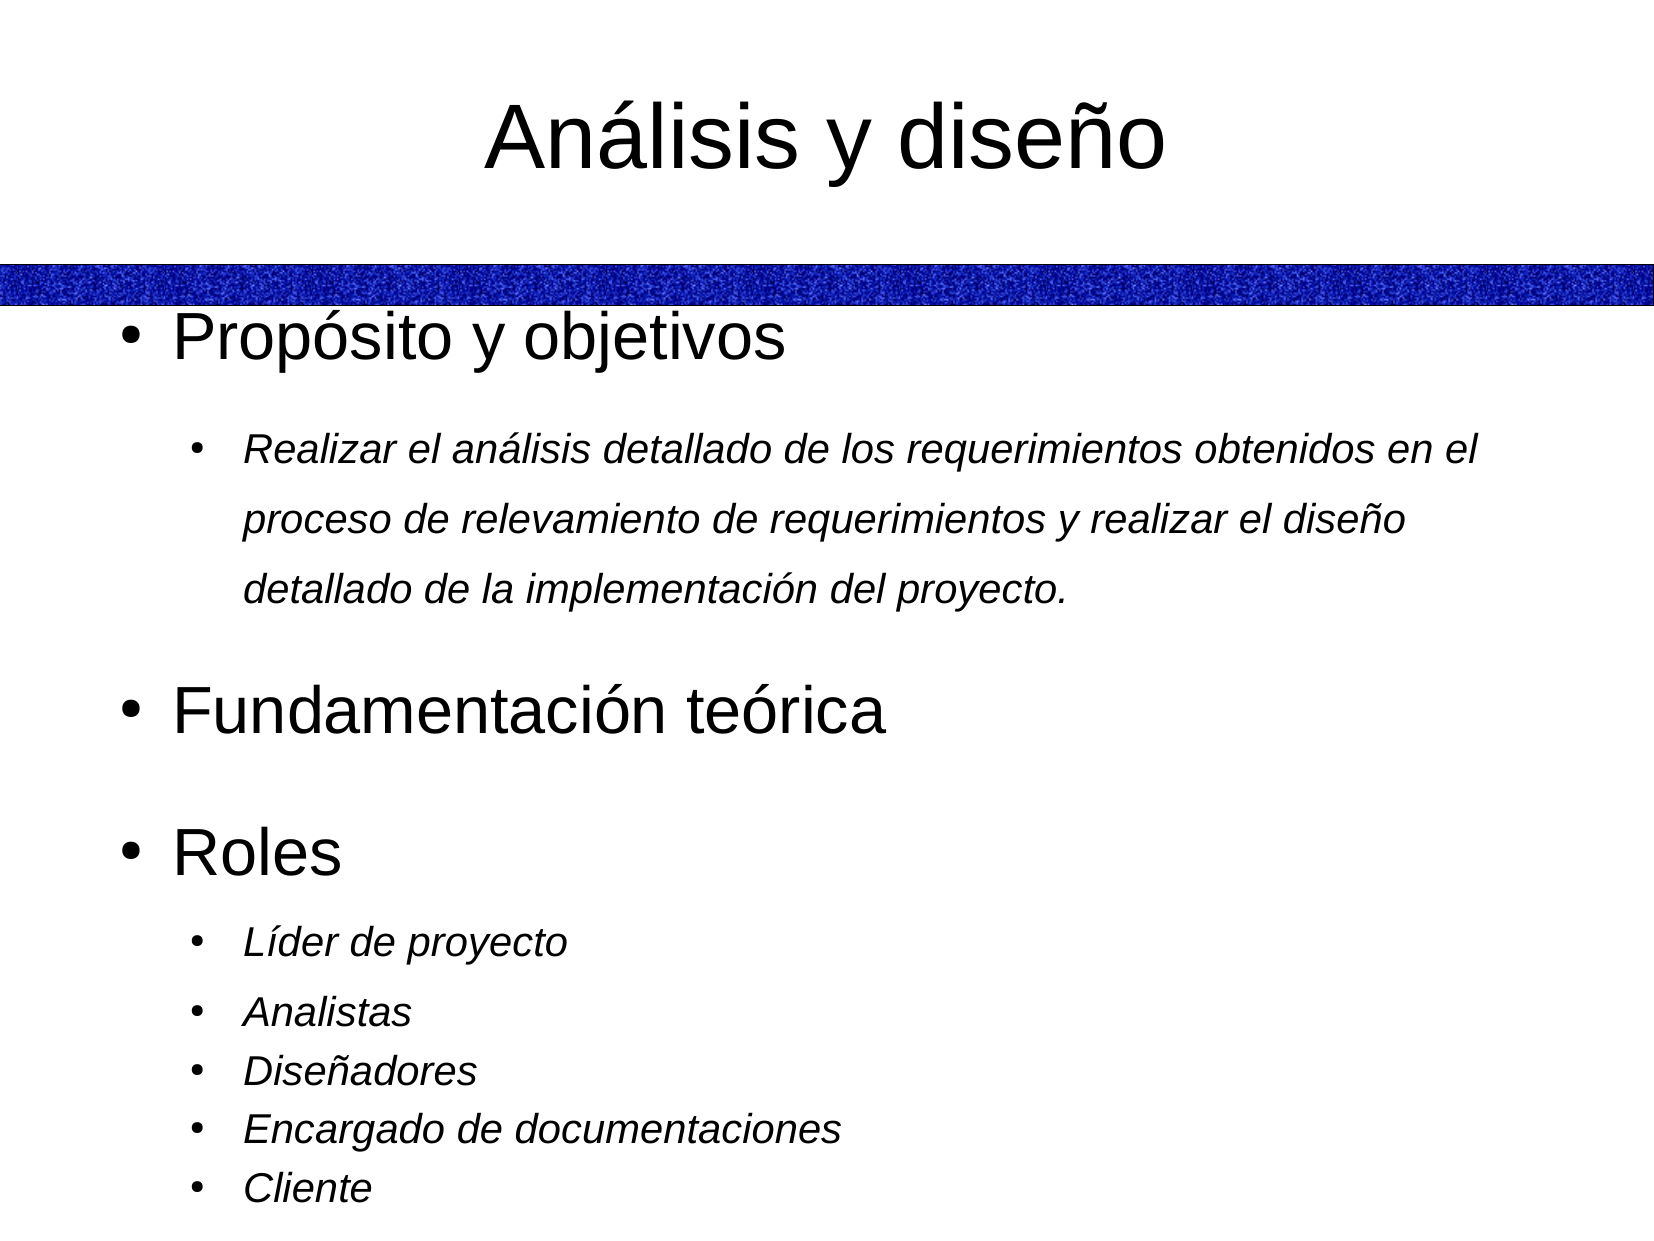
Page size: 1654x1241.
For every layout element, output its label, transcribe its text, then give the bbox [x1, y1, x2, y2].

picture [0, 265, 1653, 305]
list Propósito y objetivos Realizar el análisis detallado de los requerimientos obtenidos en el proceso de relevamiento de requerimientos y realizar el diseño detallado de la implementación del proyecto. Fundamentación teórica Roles Líder de proyecto Analistas Diseñadores Encargado de documentaciones Cliente [101, 298, 1549, 1212]
title Análisis y diseño [58, 14, 1595, 260]
